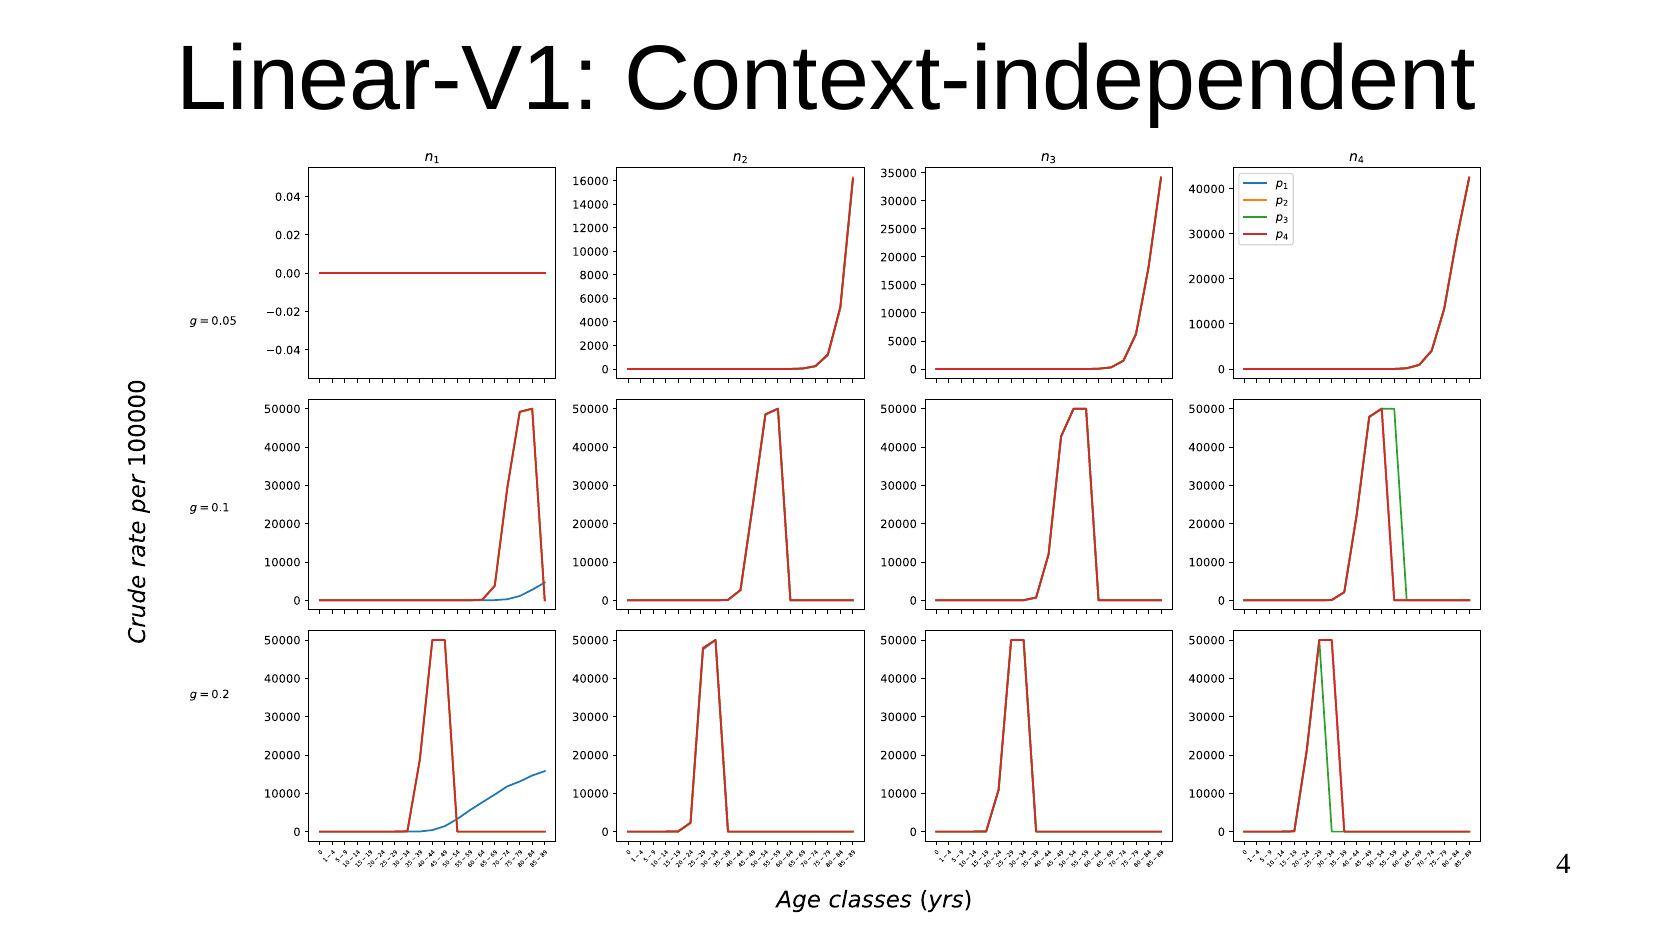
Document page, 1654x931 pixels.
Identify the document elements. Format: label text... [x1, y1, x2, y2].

picture [111, 94, 1501, 928]
title Linear-V1: Context-independent [82, 0, 1571, 156]
